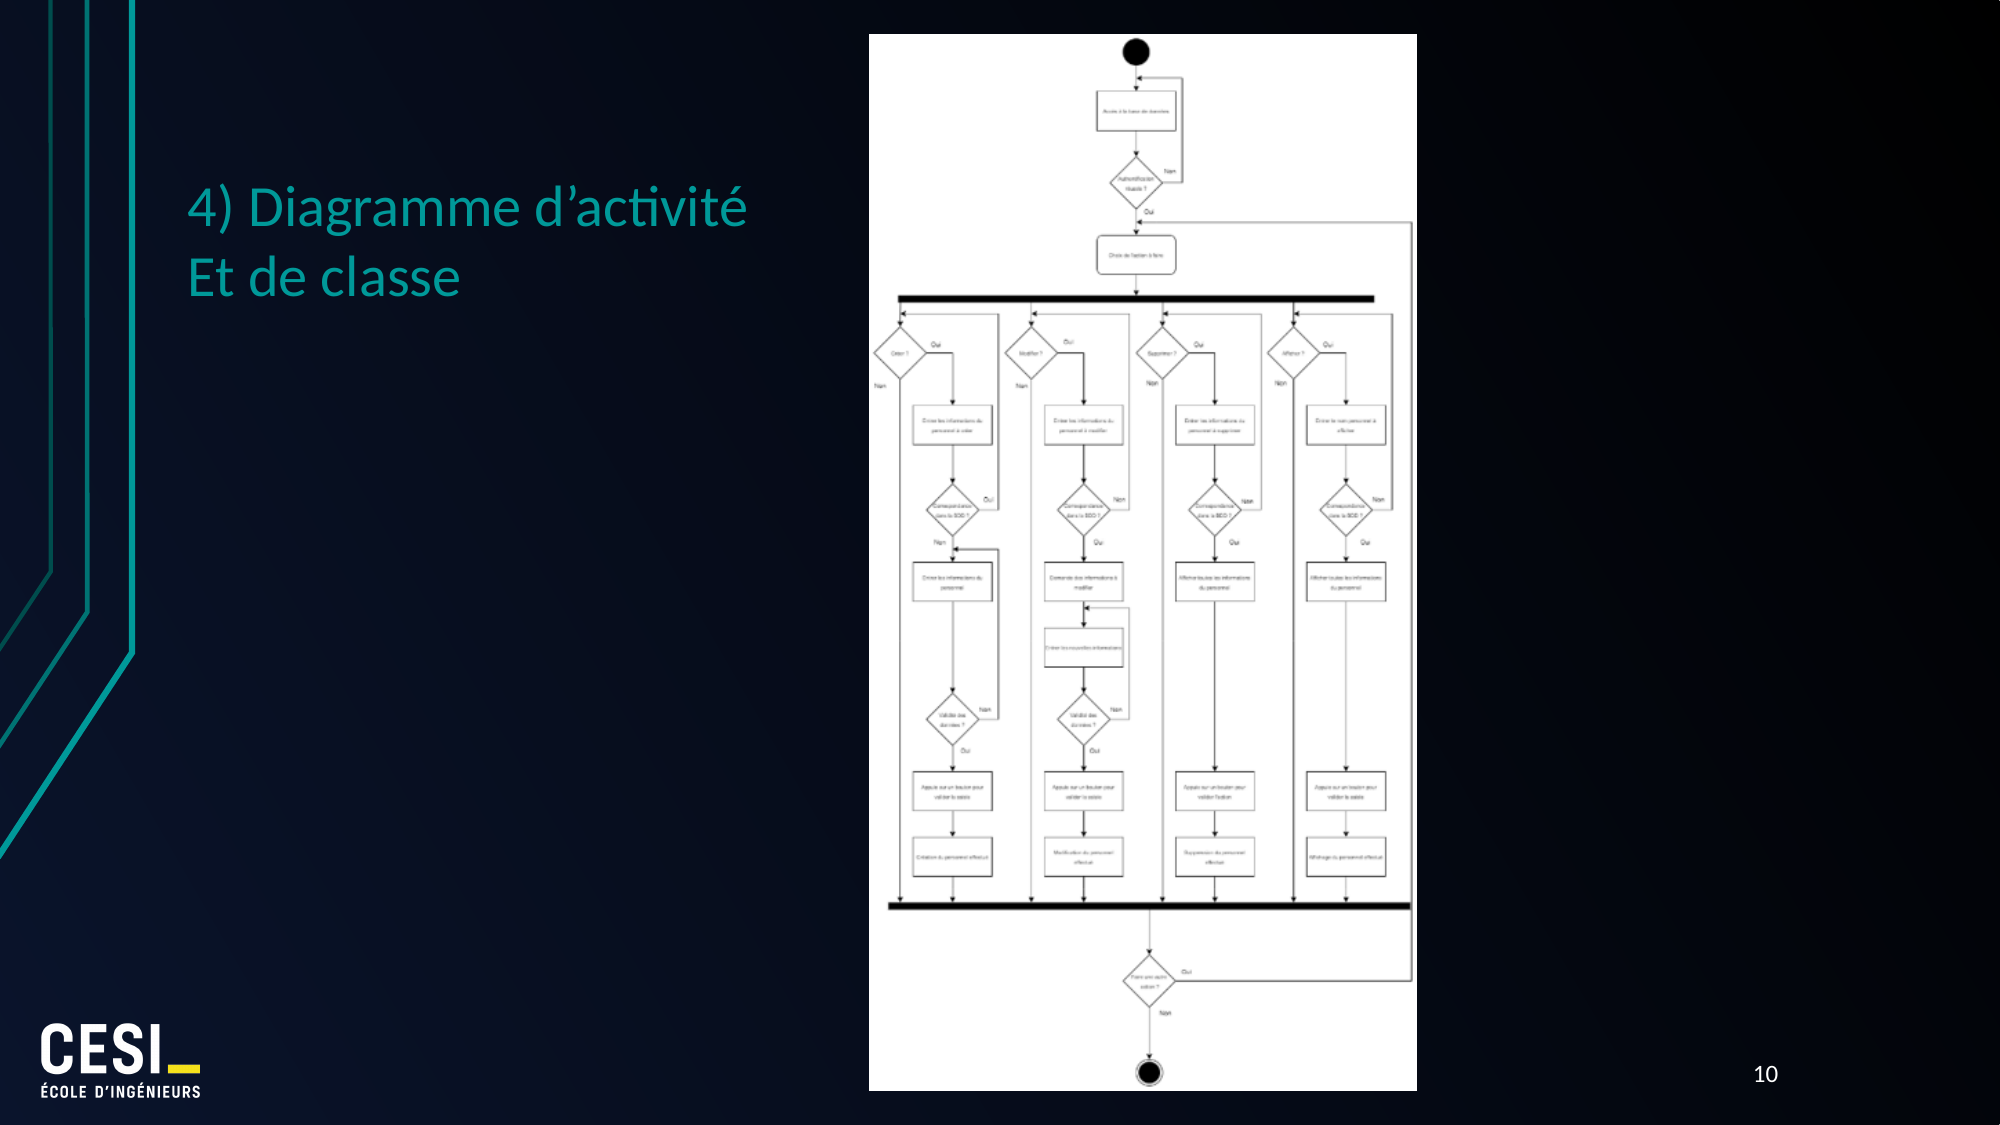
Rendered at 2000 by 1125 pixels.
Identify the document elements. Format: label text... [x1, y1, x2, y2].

text_box ‹N°› [1732, 1042, 1900, 1103]
text_box 4) Diagramme d’activité Et de classe [172, 160, 811, 318]
picture [869, 34, 1417, 1091]
picture [0, 940, 241, 1125]
